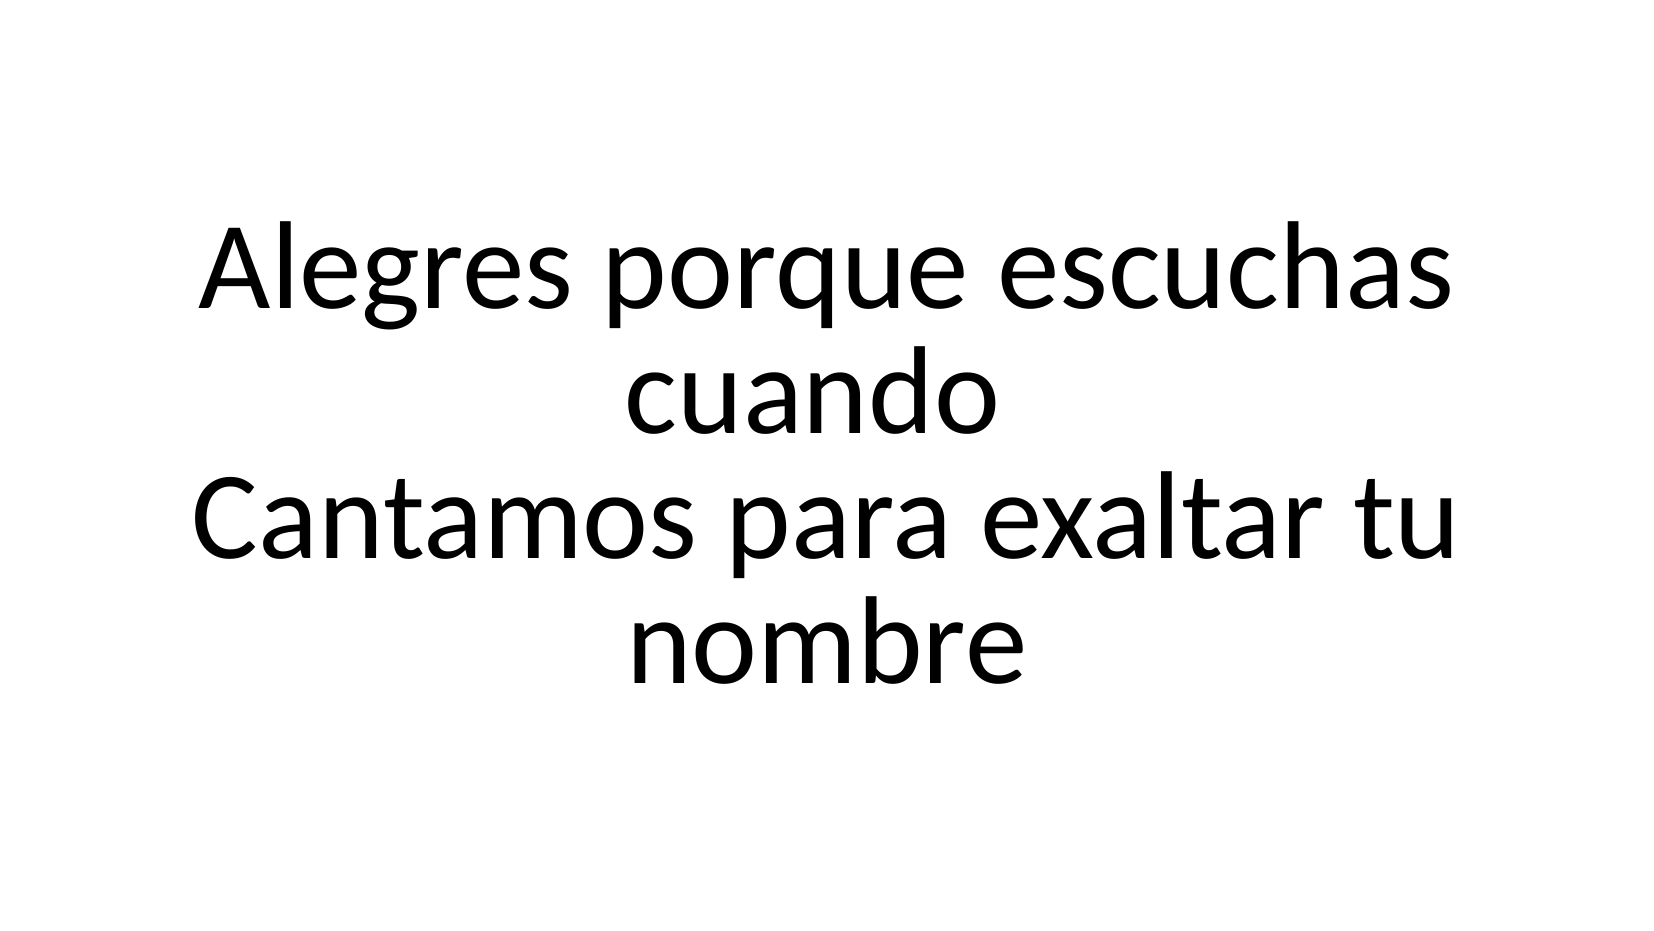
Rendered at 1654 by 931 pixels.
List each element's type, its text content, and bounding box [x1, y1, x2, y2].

title Alegres porque escuchas cuando Cantamos para exaltar tu nombre [0, 0, 1654, 931]
